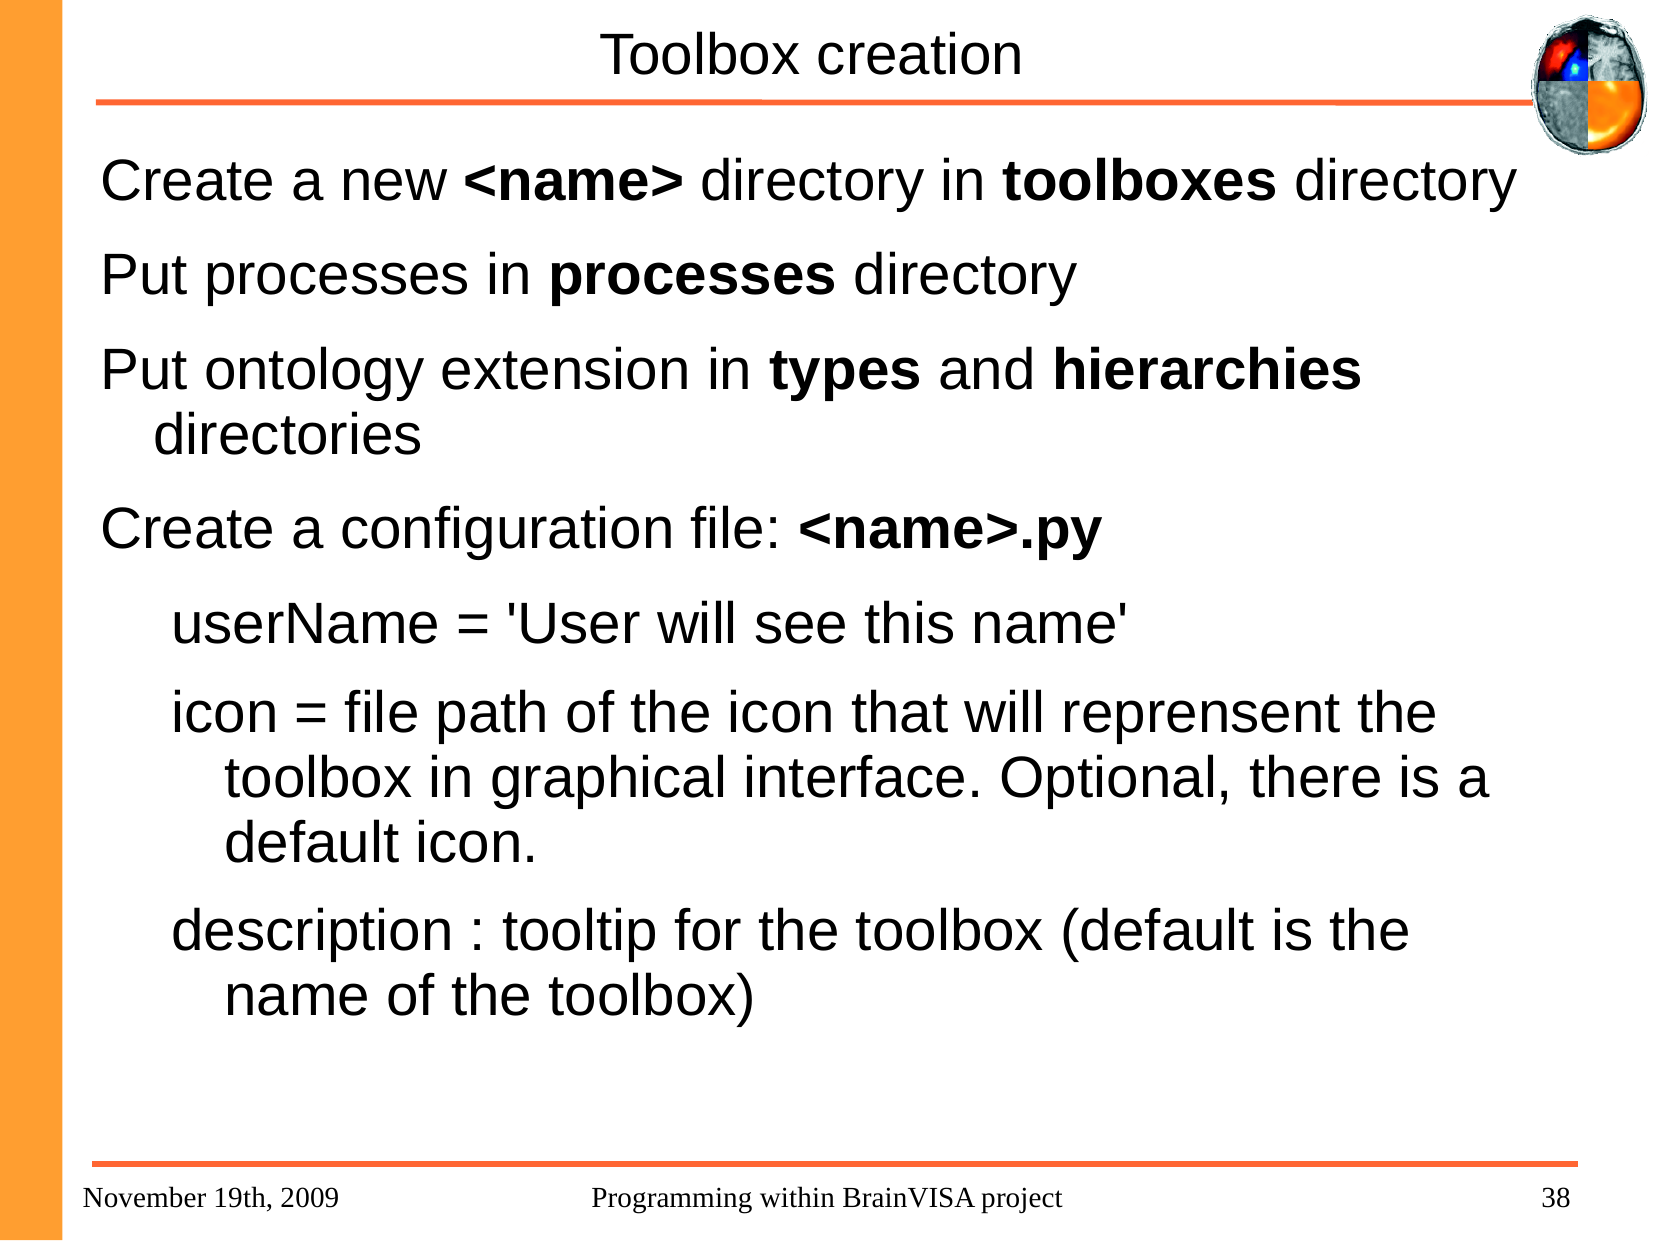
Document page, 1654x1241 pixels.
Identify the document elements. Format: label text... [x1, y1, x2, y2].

picture [1530, 14, 1649, 157]
list Create a new <name> directory in toolboxes directory Put processes in processes directory Put ontology extension in types and hierarchies directories Create a configuration file: <name>.py userName = 'User will see this name' icon = file path of the icon that will reprensent the toolbox in graphical interface. Optional, there is a default icon. description : tooltip for the toolbox (default is the name of the toolbox) [82, 147, 1571, 1136]
title Toolbox creation [88, 19, 1536, 89]
